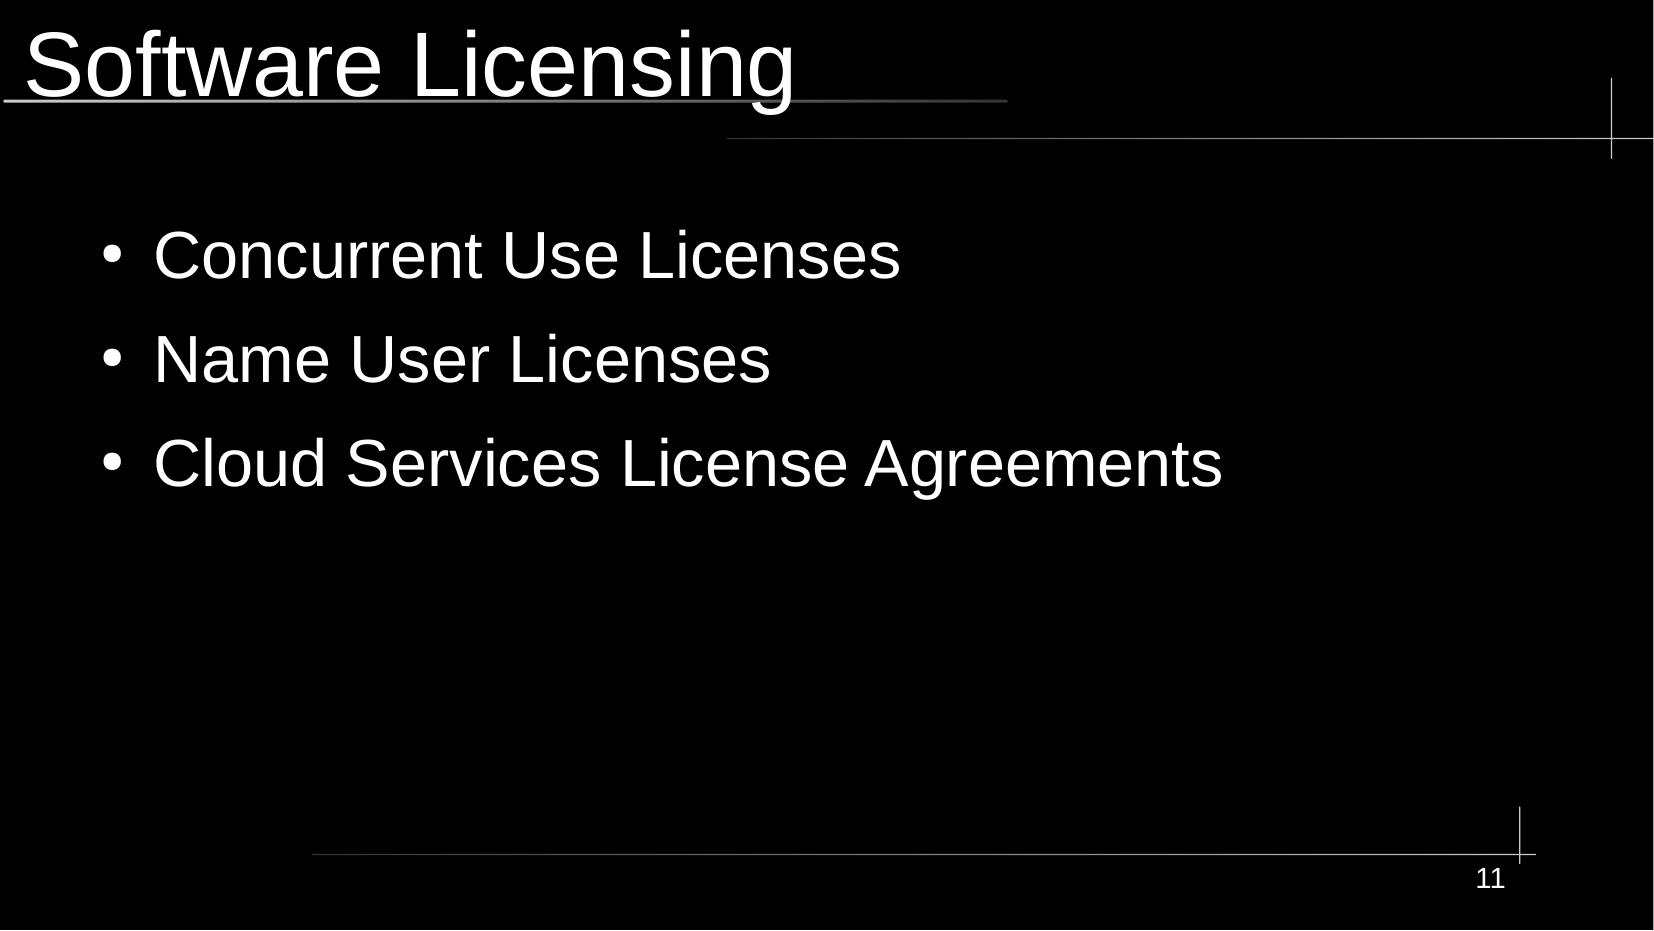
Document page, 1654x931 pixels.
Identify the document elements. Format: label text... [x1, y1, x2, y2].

title Software Licensing [23, 11, 1589, 119]
list Concurrent Use Licenses Name User Licenses Cloud Services License Agreements [82, 217, 1571, 851]
